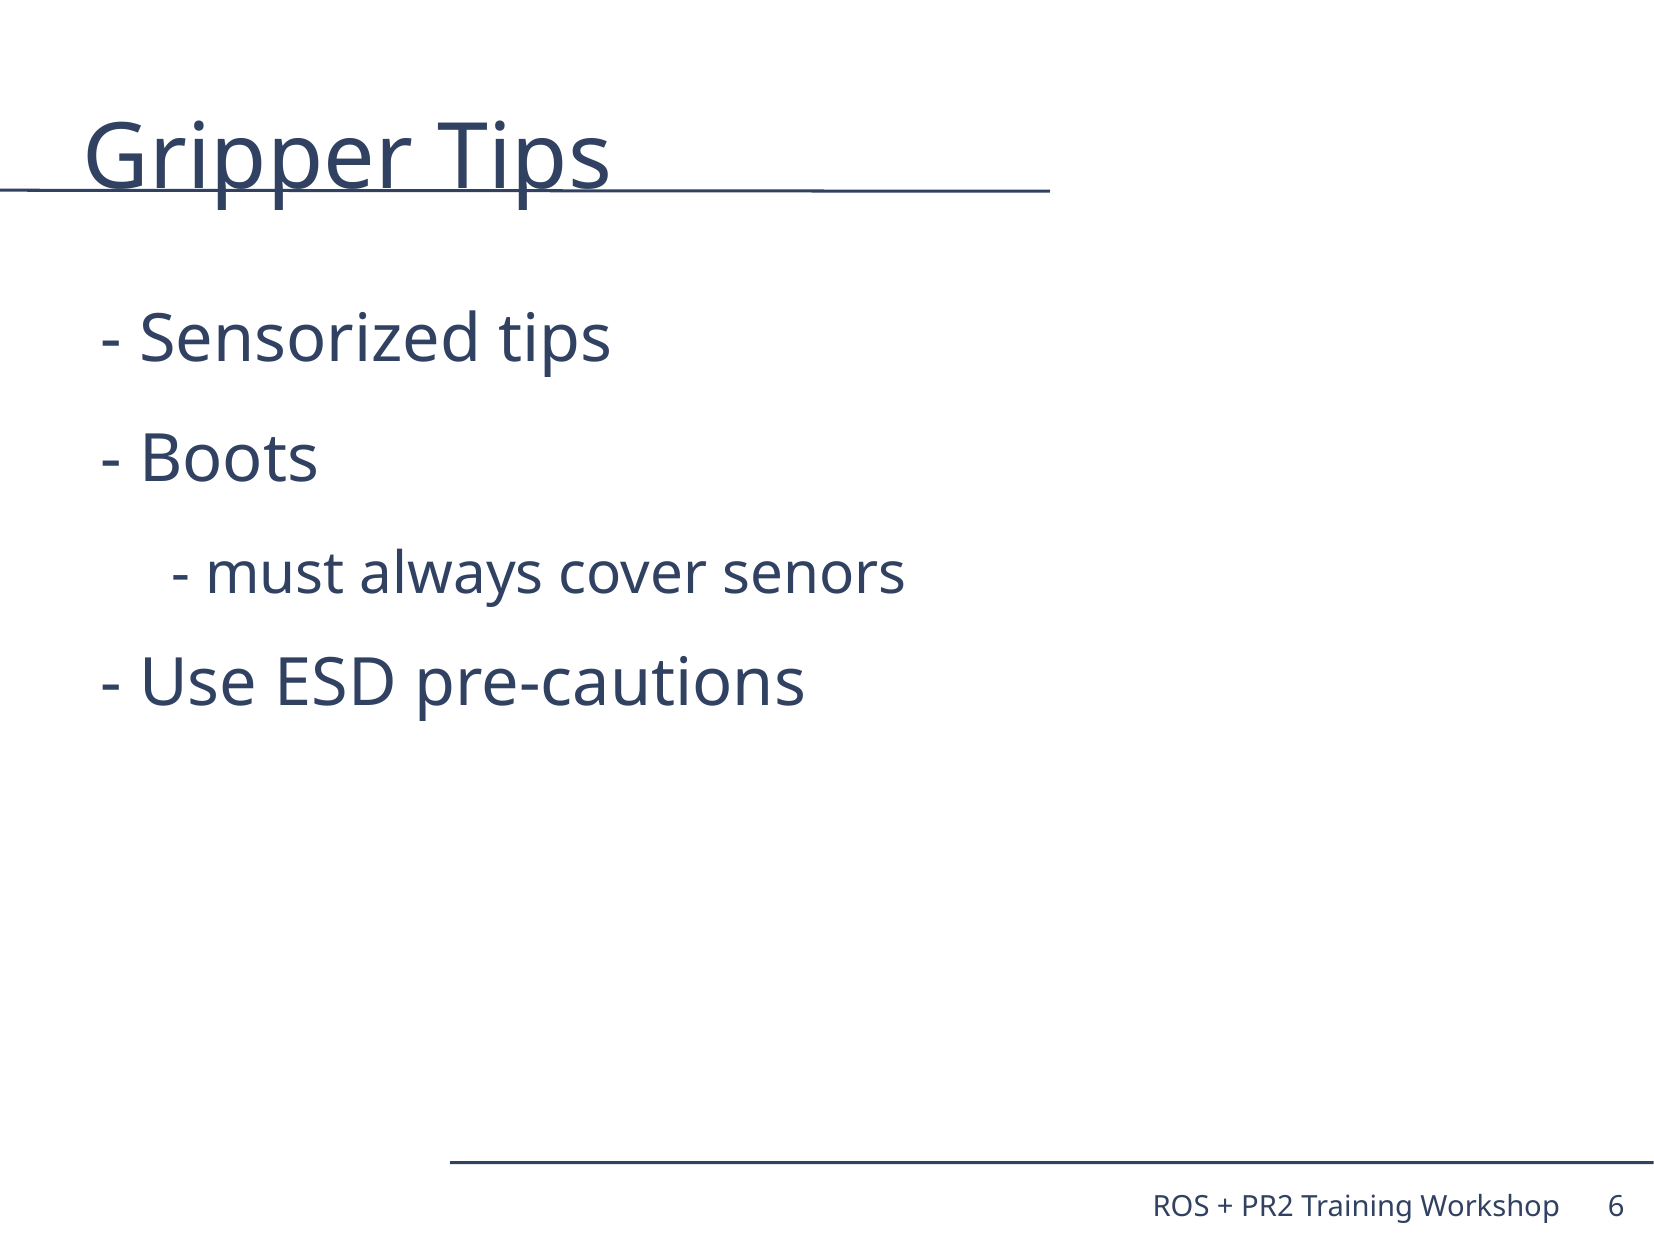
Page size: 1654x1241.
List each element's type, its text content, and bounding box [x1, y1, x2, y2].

list - Sensorized tips - Boots - must always cover senors - Use ESD pre-cautions [82, 290, 1571, 1109]
title Gripper Tips [82, 56, 1571, 250]
